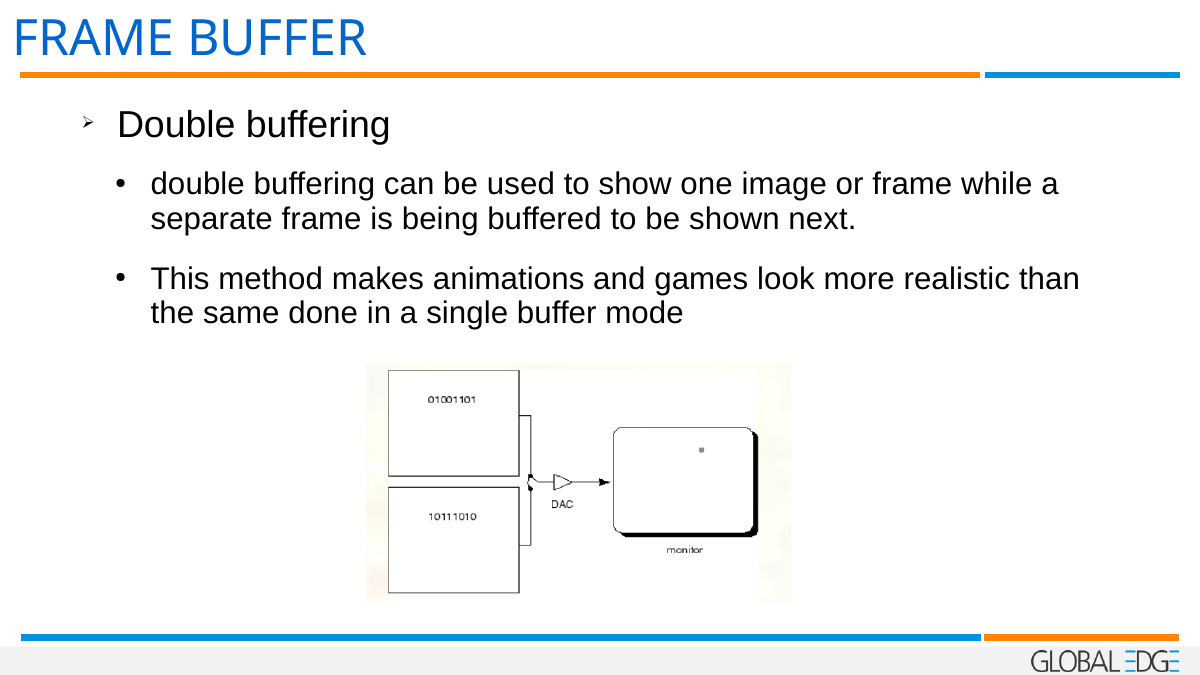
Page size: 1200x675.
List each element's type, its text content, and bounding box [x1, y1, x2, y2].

picture [365, 363, 792, 603]
text_box double buffering can be used to show one image or frame while a separate frame is being buffered to be shown next. This method makes animations and games look more realistic than the same done in a single buffer mode [100, 159, 1114, 341]
title FRAME BUFFER [12, 6, 1088, 66]
picture [1031, 650, 1179, 672]
text_box Double buffering [66, 96, 467, 153]
